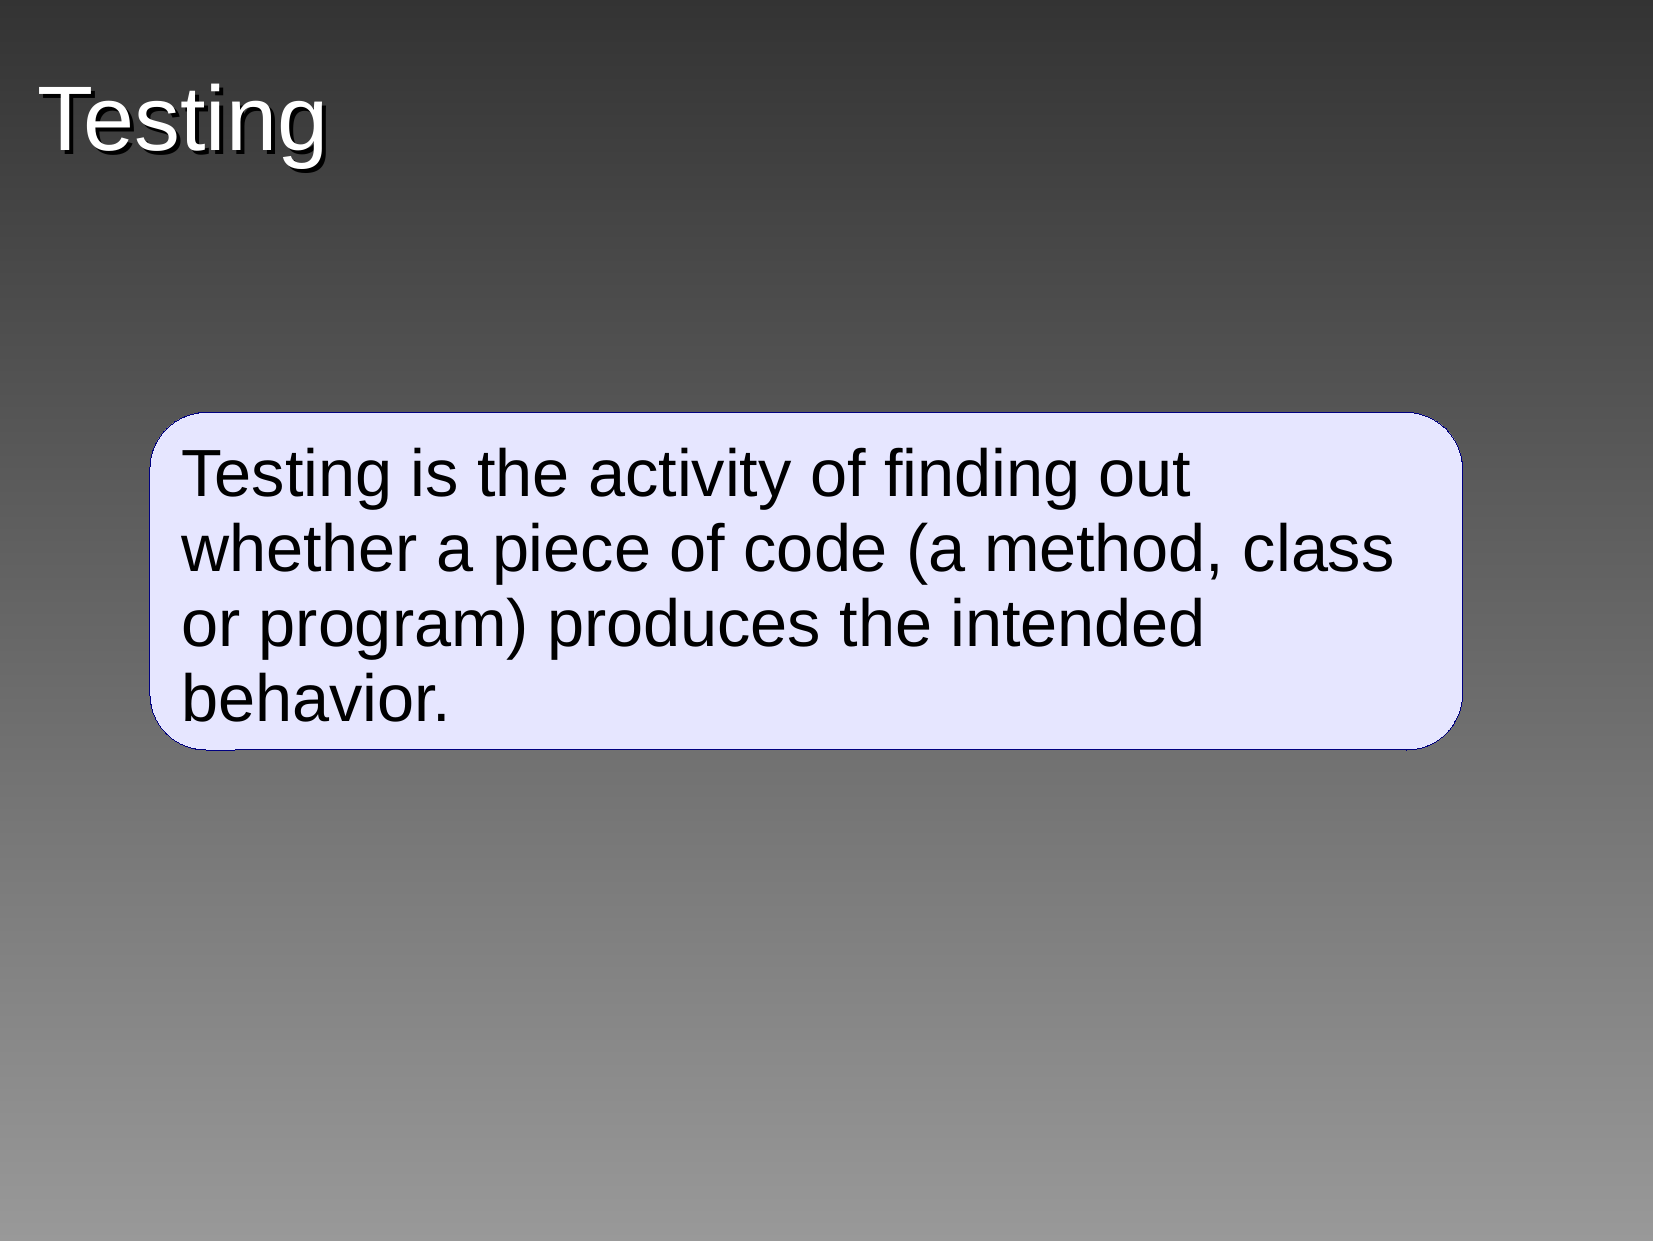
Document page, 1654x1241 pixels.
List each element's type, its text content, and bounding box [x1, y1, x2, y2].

title Testing [37, 56, 1613, 181]
text_box Testing is the activity of finding out whether a piece of code (a method, class or program) produces the intended behavior. [149, 412, 1463, 751]
